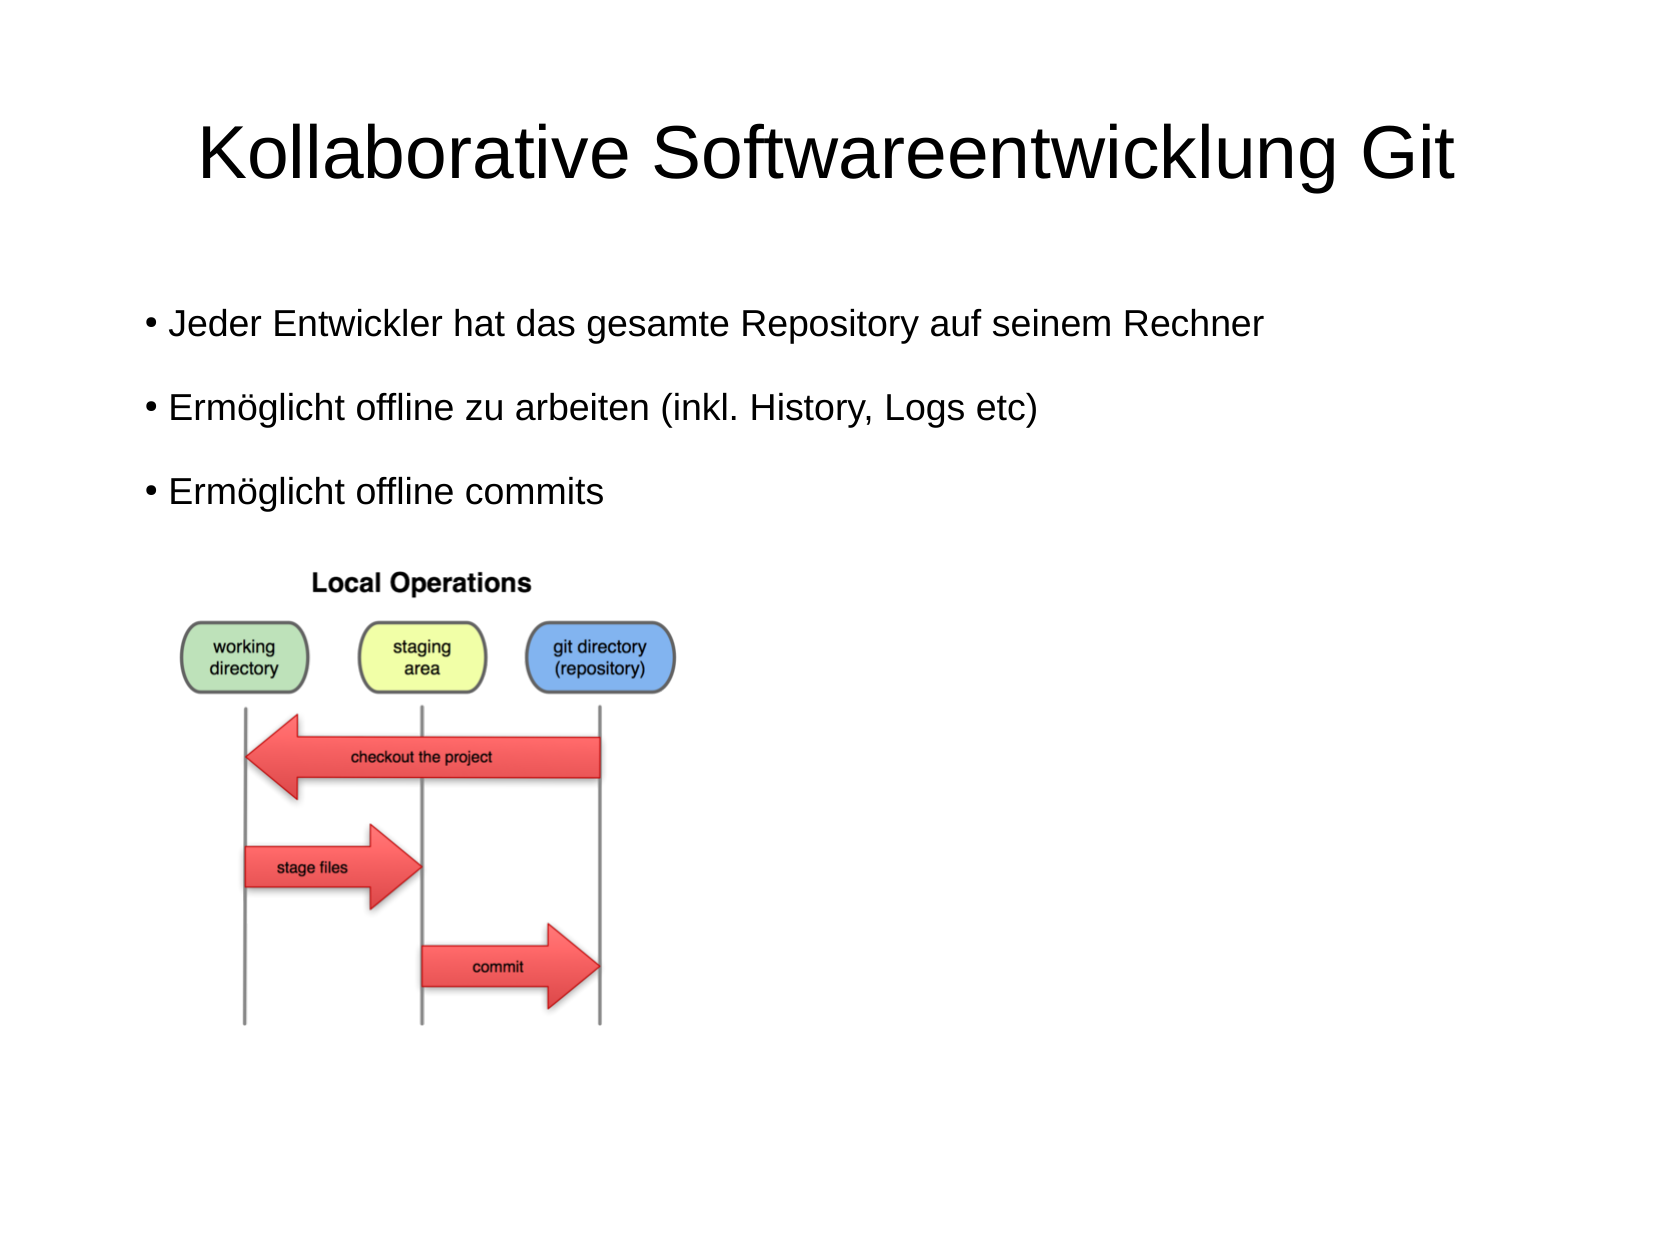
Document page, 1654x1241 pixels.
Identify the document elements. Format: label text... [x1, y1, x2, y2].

title Kollaborative Softwareentwicklung Git [82, 49, 1571, 257]
picture [177, 566, 678, 1028]
text_box Jeder Entwickler hat das gesamte Repository auf seinem Rechner Ermöglicht offline zu arbeiten (inkl. History, Logs etc) Ermöglicht offline commits [129, 295, 1571, 521]
